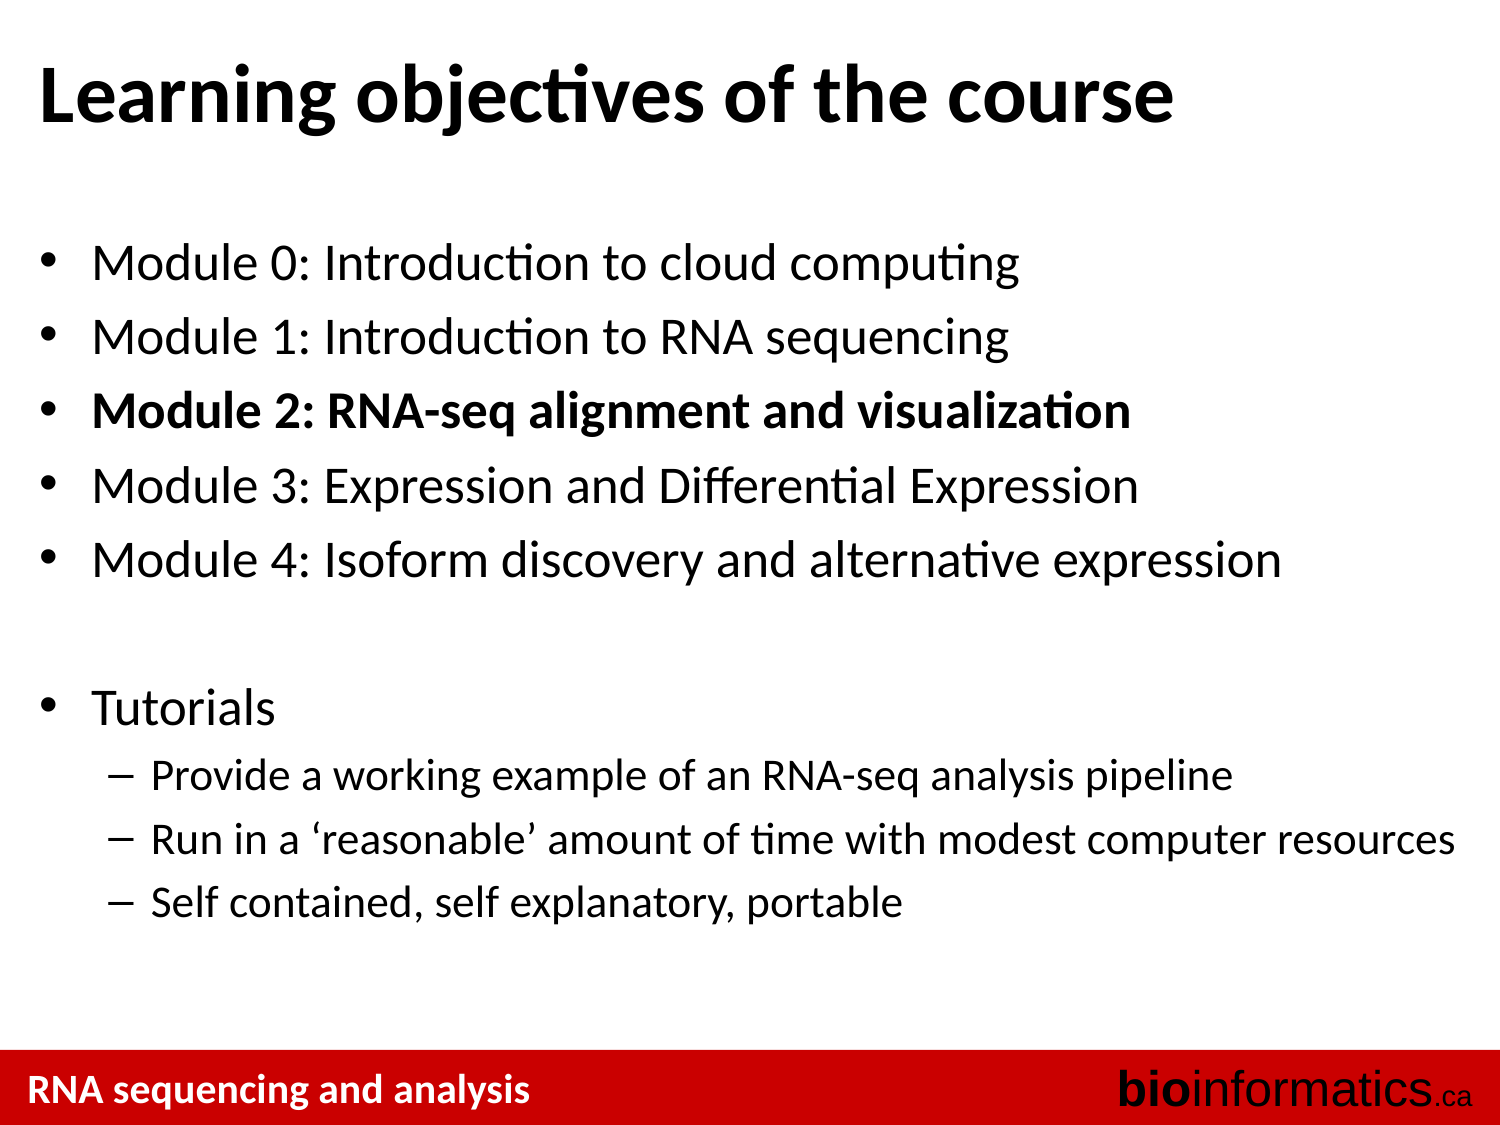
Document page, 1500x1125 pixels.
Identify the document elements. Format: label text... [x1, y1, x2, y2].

title Learning objectives of the course [24, 0, 1475, 184]
list Module 0: Introduction to cloud computing Module 1: Introduction to RNA sequencing Module 2: RNA-seq alignment and visualization Module 3: Expression and Differential Expression Module 4: Isoform discovery and alternative expression Tutorials Provide a working example of an RNA-seq analysis pipeline Run in a ‘reasonable’ amount of time with modest computer resources Self contained, self explanatory, portable [24, 220, 1475, 995]
